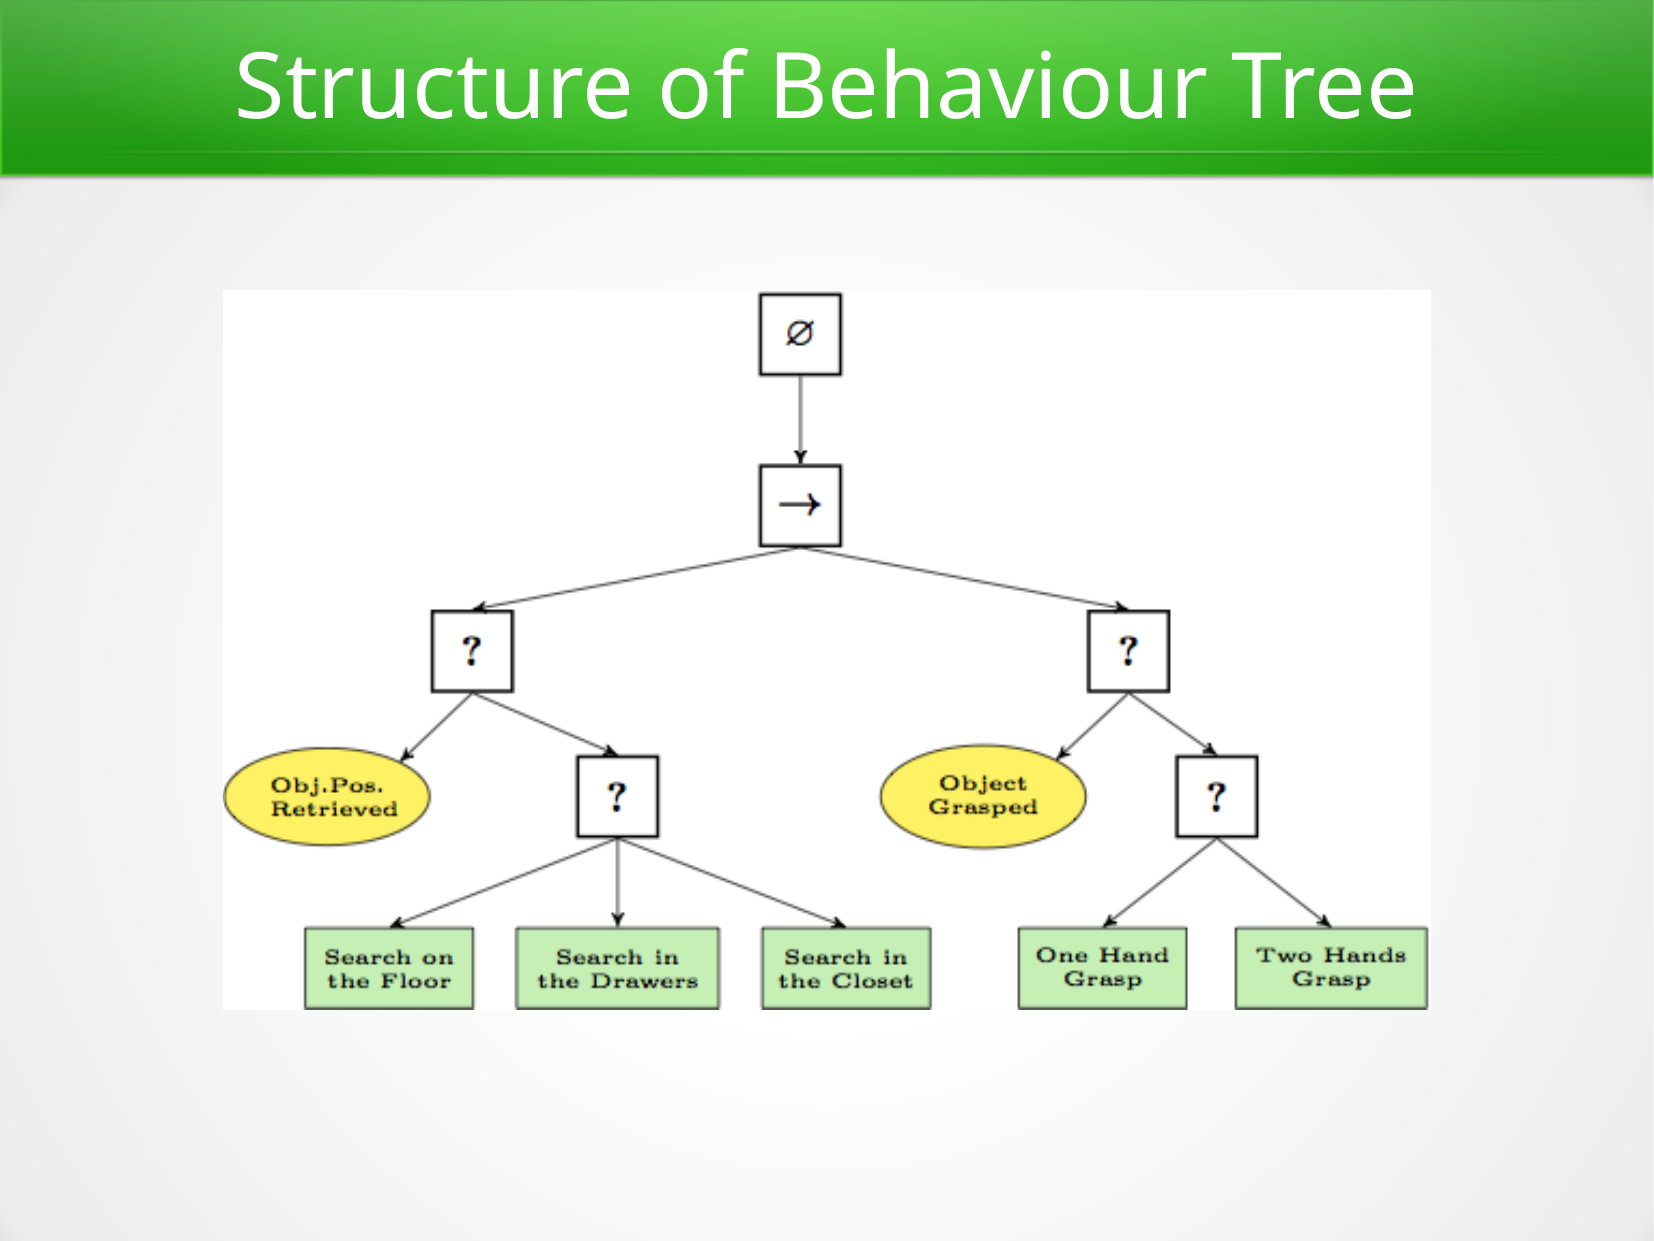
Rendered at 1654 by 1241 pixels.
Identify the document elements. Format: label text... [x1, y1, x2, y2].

title Structure of Behaviour Tree [82, 11, 1571, 154]
picture [0, 0, 1654, 1241]
